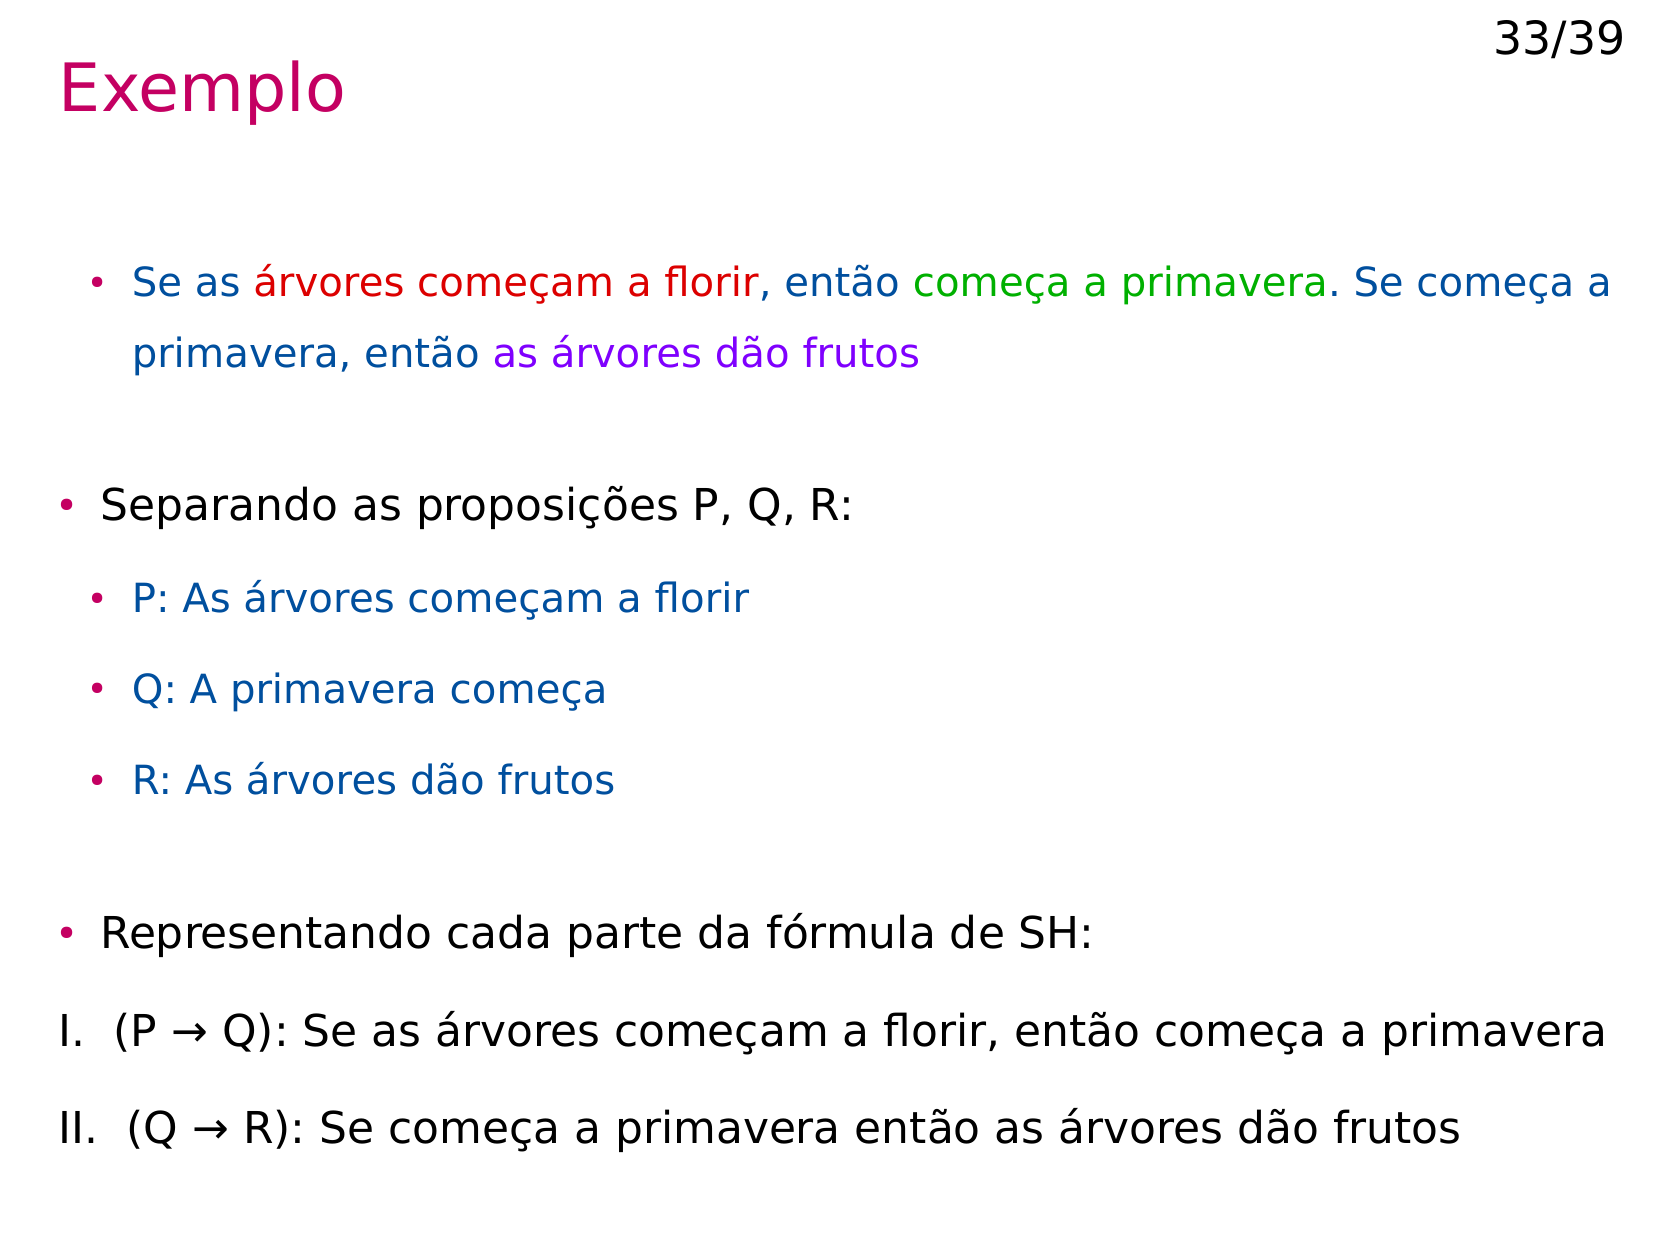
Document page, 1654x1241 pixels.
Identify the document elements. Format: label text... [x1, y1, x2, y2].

list Se as árvores começam a florir, então começa a primavera. Se começa a primavera, então as árvores dão frutos Separando as proposições P, Q, R: P: As árvores começam a florir Q: A primavera começa R: As árvores dão frutos Representando cada parte da fórmula de SH: I. (P → Q): Se as árvores começam a florir, então começa a primavera II. (Q → R): Se começa a primavera então as árvores dão frutos [59, 236, 1625, 1211]
title Exemplo [59, 29, 1625, 148]
